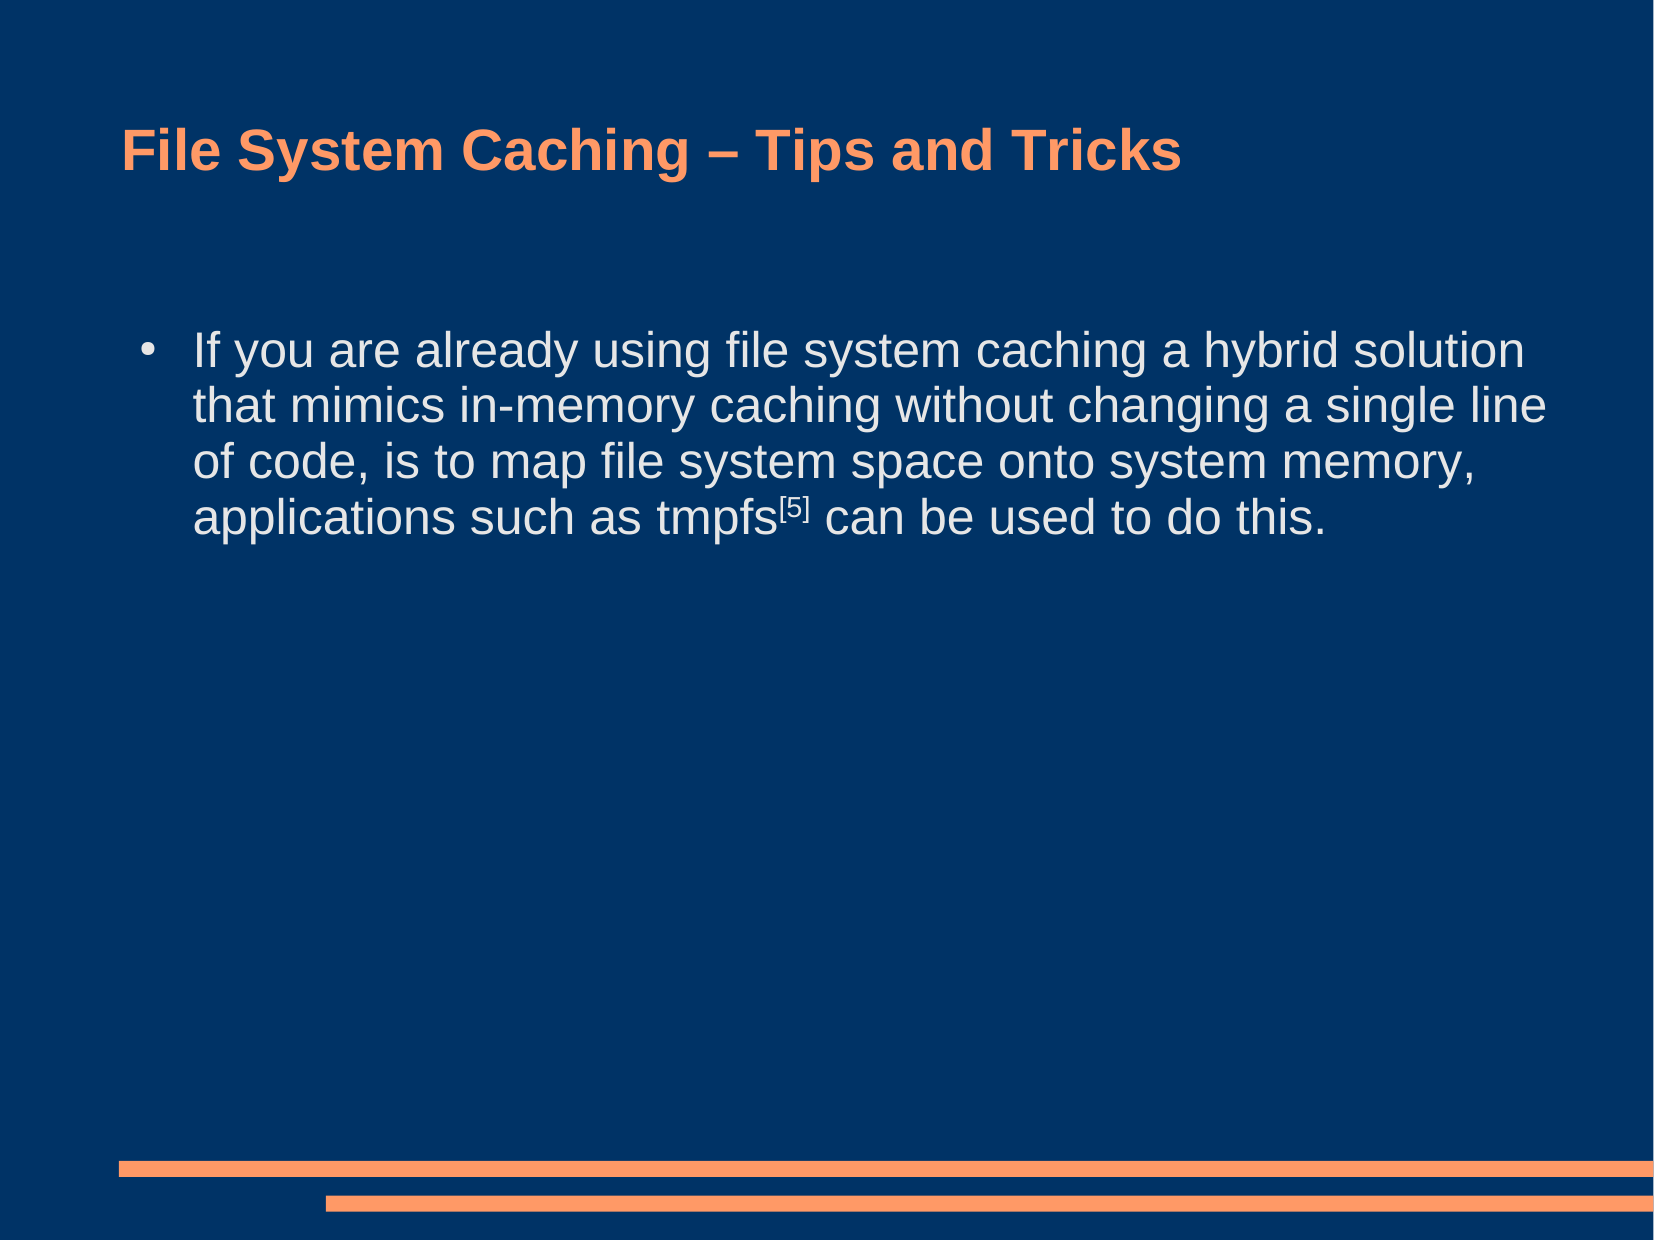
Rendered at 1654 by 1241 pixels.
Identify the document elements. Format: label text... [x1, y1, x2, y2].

list If you are already using file system caching a hybrid solution that mimics in-memory caching without changing a single line of code, is to map file system space onto system memory, applications such as tmpfs[5] can be used to do this. [121, 322, 1561, 1132]
title File System Caching – Tips and Tricks [121, 46, 1534, 254]
